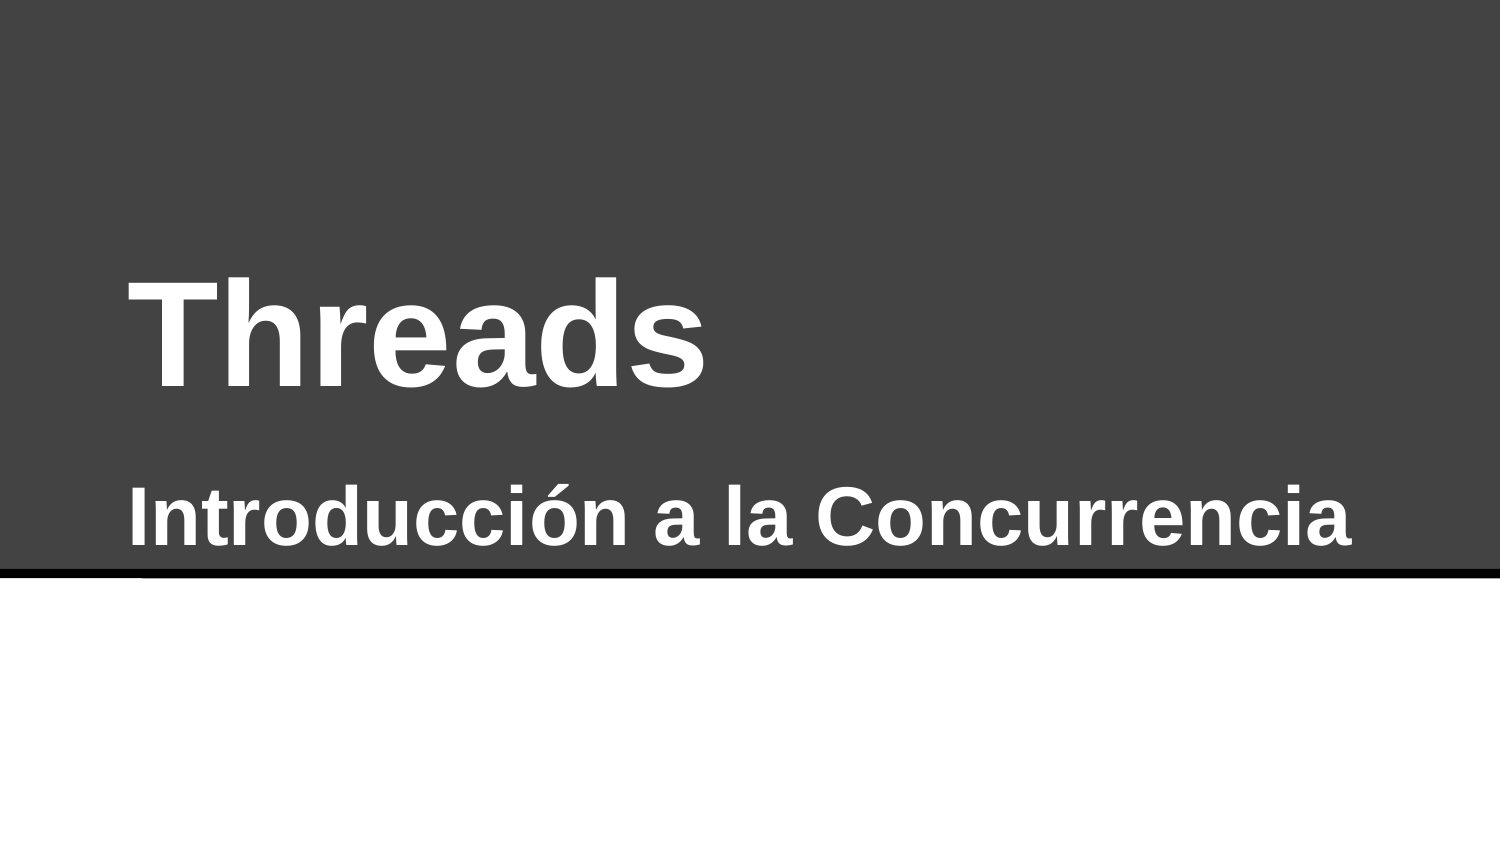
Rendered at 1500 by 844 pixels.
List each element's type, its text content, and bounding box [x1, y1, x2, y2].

text_box Threads Introducción a la Concurrencia [563, 319, 596, 373]
text_box Threads Introducción a la Concurrencia [112, 306, 1388, 577]
